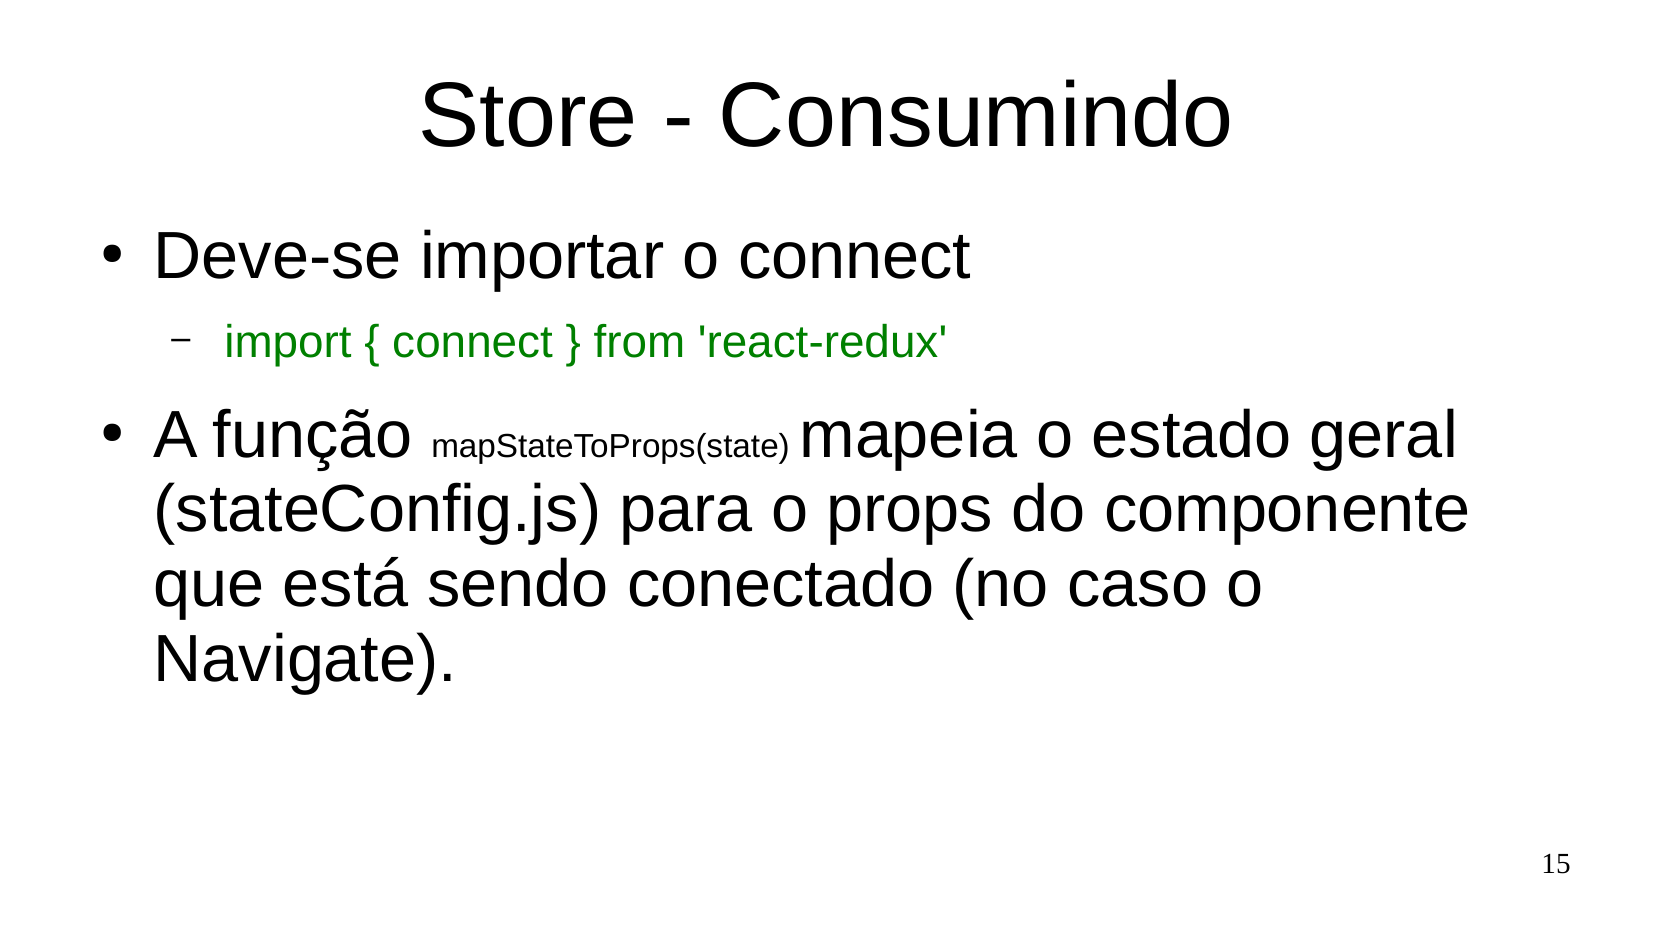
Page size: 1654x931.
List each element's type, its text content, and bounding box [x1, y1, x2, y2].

title Store - Consumindo [82, 37, 1571, 193]
list Deve-se importar o connect import { connect } from 'react-redux' A função mapStateToProps(state) mapeia o estado geral (stateConfig.js) para o props do componente que está sendo conectado (no caso o Navigate). [82, 217, 1571, 758]
